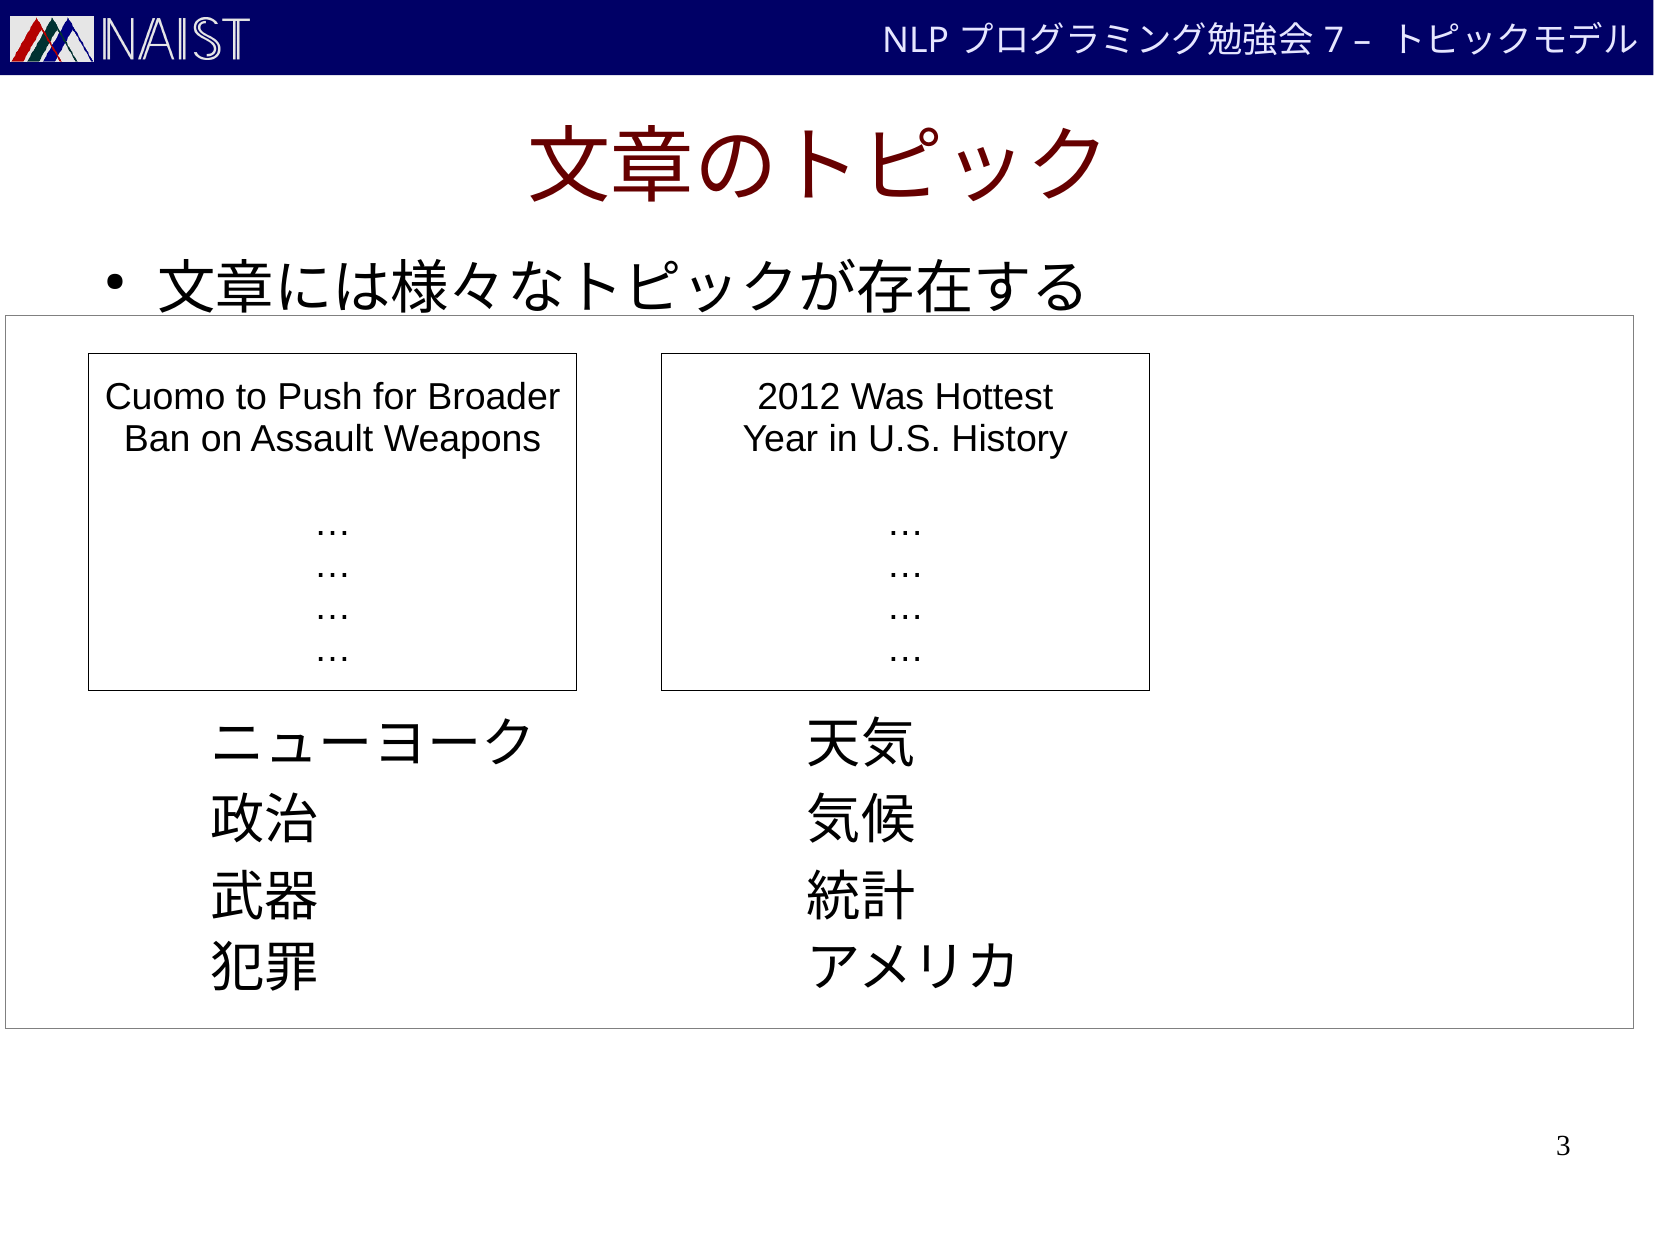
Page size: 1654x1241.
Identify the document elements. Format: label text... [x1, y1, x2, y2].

text_box アメリカ [792, 928, 1000, 1008]
text_box 天気 [792, 704, 931, 781]
text_box 武器 [195, 858, 334, 928]
text_box ニューヨーク [195, 704, 508, 783]
list 文章には様々なトピックが存在する [86, 240, 1576, 315]
text_box 政治 [195, 781, 334, 858]
picture [102, 17, 251, 60]
text_box 気候 [792, 781, 931, 858]
text_box Cuomo to Push for Broader Ban on Assault Weapons … … … … [88, 353, 577, 691]
title 文章のトピック [75, 63, 1564, 255]
text_box 統計 [792, 858, 931, 928]
text_box 2012 Was Hottest Year in U.S. History … … … … [661, 353, 1150, 691]
text_box 犯罪 [195, 928, 334, 1008]
picture [10, 16, 94, 62]
